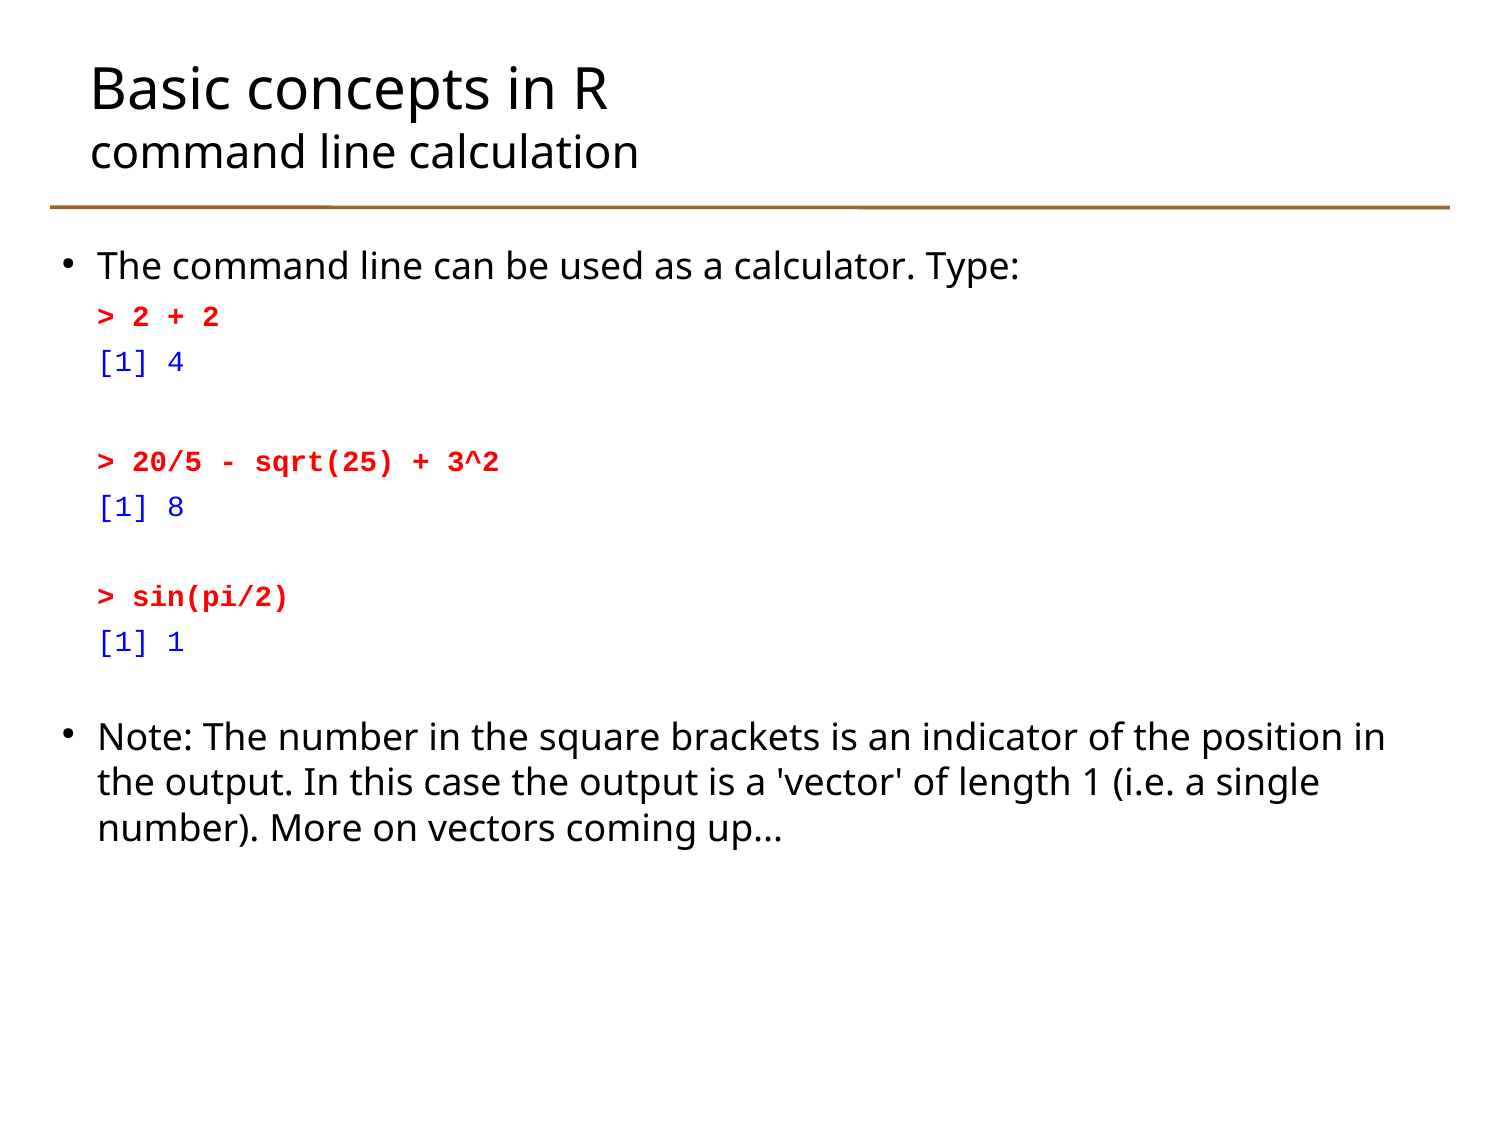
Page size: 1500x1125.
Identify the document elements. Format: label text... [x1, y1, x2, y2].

title Basic concepts in R command line calculation [75, 42, 1422, 255]
list The command line can be used as a calculator. Type: > 2 + 2 [1] 4 > 20/5 - sqrt(25) + 3^2 [1] 8 > sin(pi/2) [1] 1 Note: The number in the square brackets is an indicator of the position in the output. In this case the output is a 'vector' of length 1 (i.e. a single number). More on vectors coming up... [61, 241, 1408, 985]
